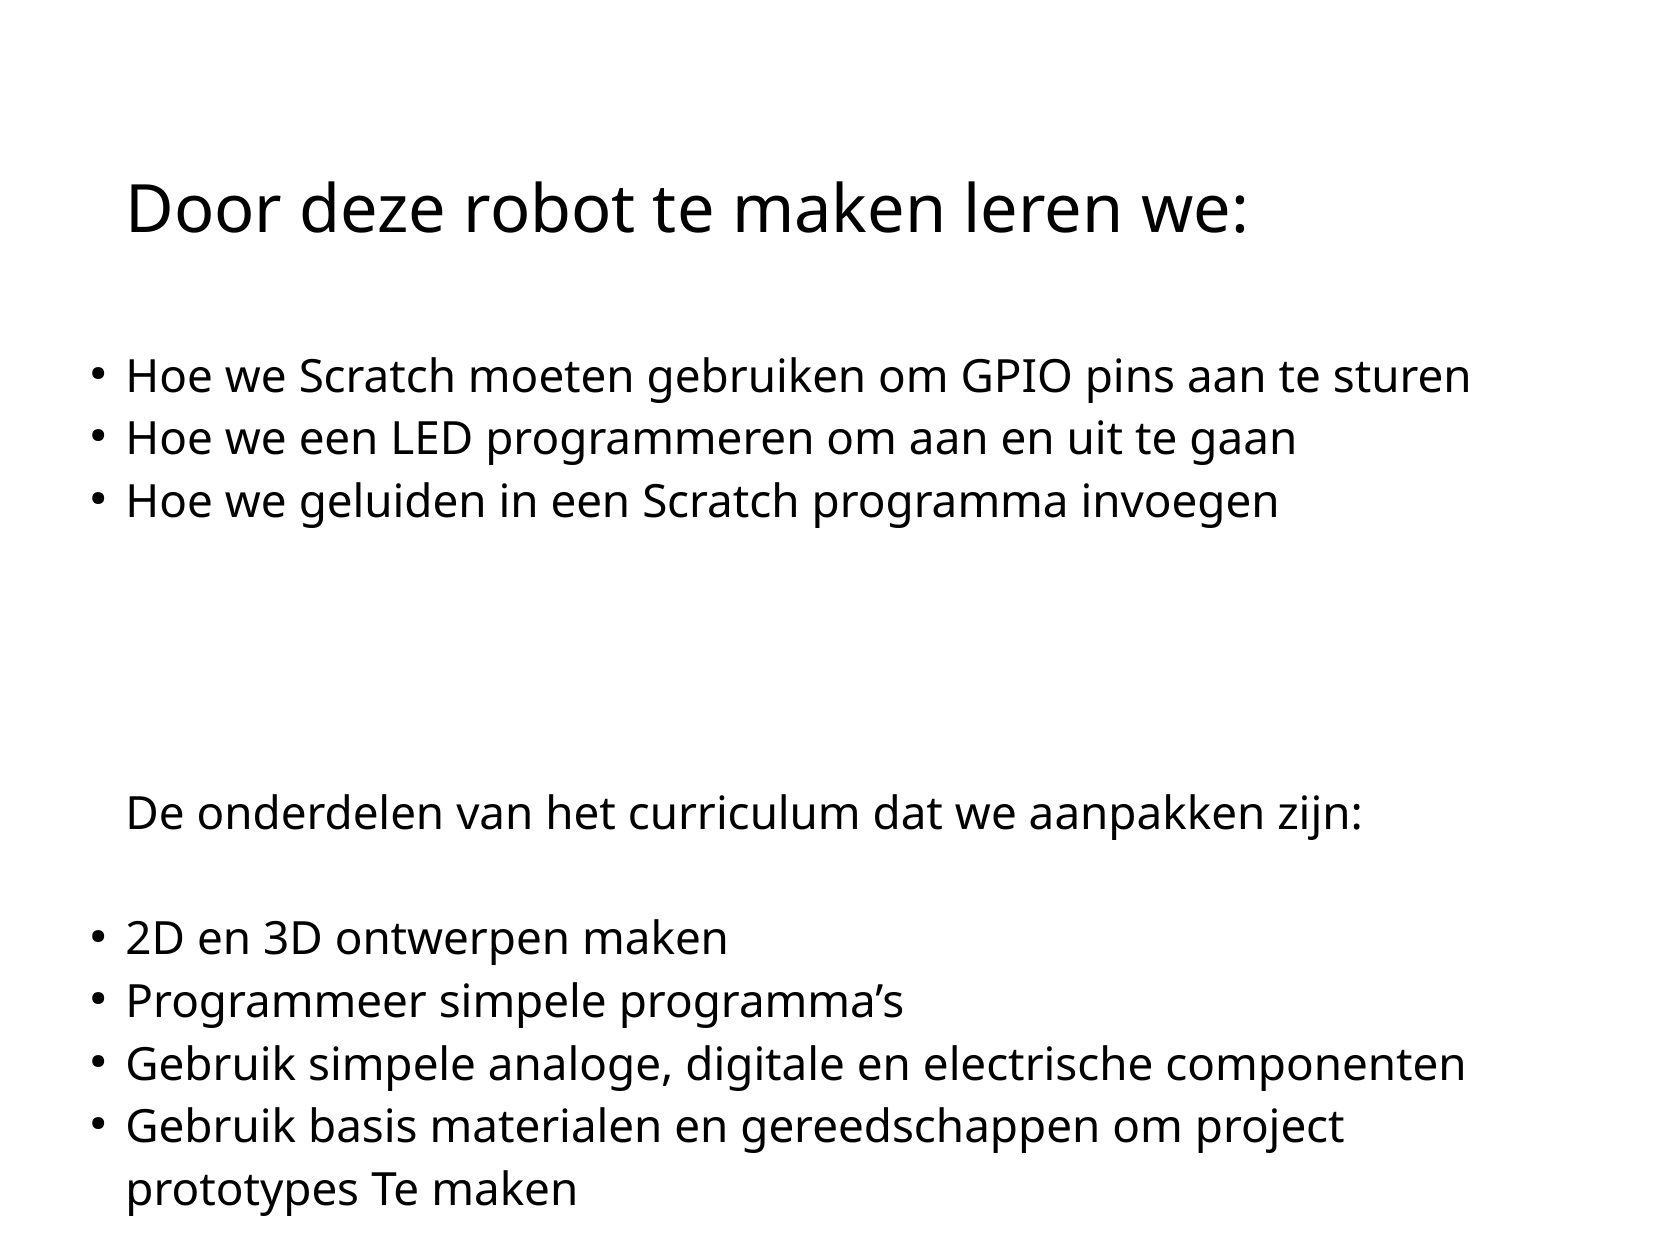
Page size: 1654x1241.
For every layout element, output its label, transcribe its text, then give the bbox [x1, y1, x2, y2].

subtitle Door deze robot te maken leren we: Hoe we Scratch moeten gebruiken om GPIO pins aan te sturen Hoe we een LED programmeren om aan en uit te gaan Hoe we geluiden in een Scratch programma invoegen De onderdelen van het curriculum dat we aanpakken zijn: 2D en 3D ontwerpen maken Programmeer simpele programma’s Gebruik simpele analoge, digitale en electrische componenten Gebruik basis materialen en gereedschappen om project prototypes Te maken [90, 210, 1579, 1170]
